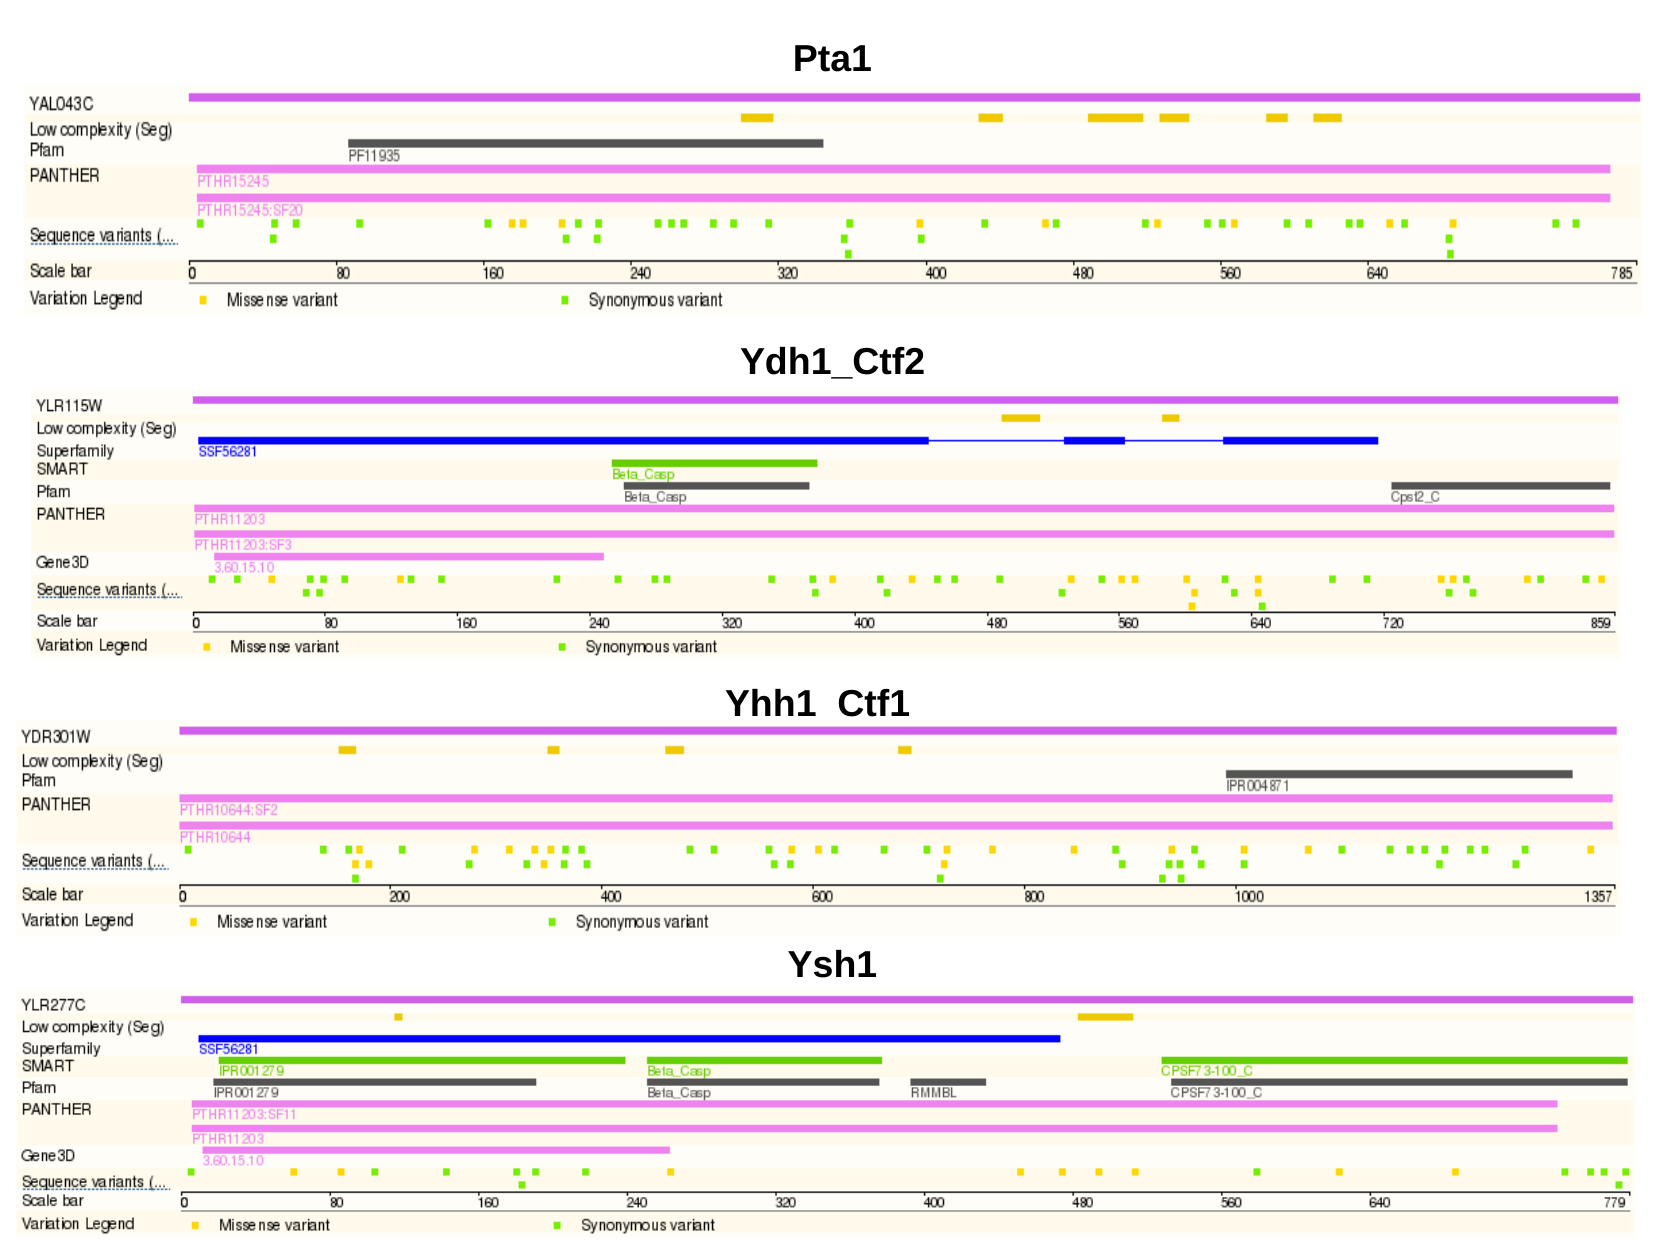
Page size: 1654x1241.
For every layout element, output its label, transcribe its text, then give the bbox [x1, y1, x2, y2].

text_box Ysh1 [675, 935, 991, 989]
text_box Ydh1_Ctf2 [675, 333, 991, 389]
text_box Yhh1_Ctf1 [660, 675, 976, 719]
picture [15, 989, 1636, 1238]
text_box Pta1 [675, 30, 991, 85]
picture [30, 389, 1621, 661]
picture [15, 719, 1621, 936]
picture [23, 85, 1643, 316]
